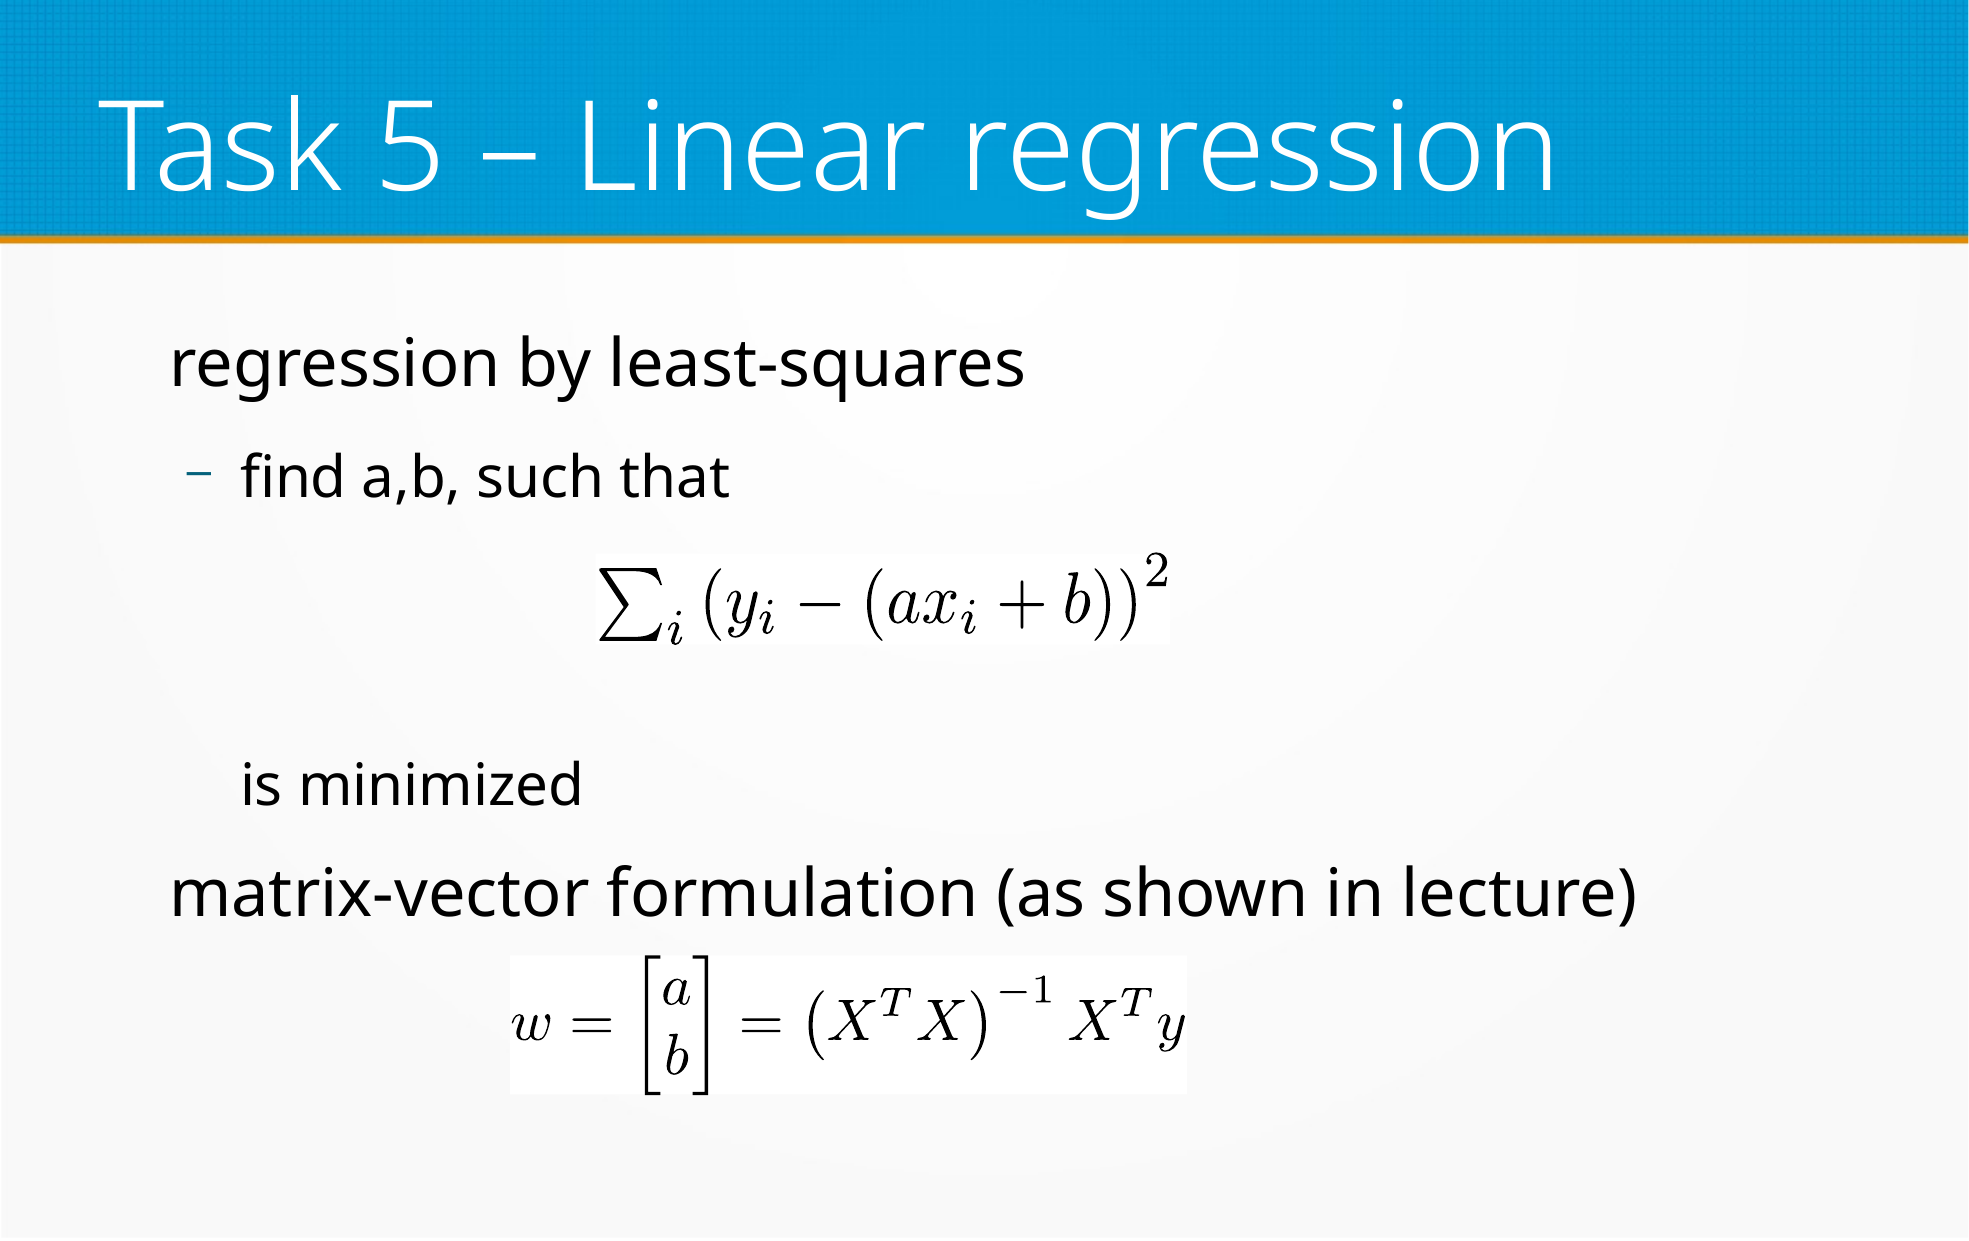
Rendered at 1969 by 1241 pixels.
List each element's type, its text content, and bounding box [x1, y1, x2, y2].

text_box [510, 955, 1187, 1096]
text_box [595, 552, 1171, 646]
list regression by least-squares find a,b, such that is minimized matrix-vector formulation (as shown in lecture) [98, 315, 1861, 1081]
picture [0, 233, 1969, 1241]
title Task 5 – Linear regression [98, 19, 1870, 227]
